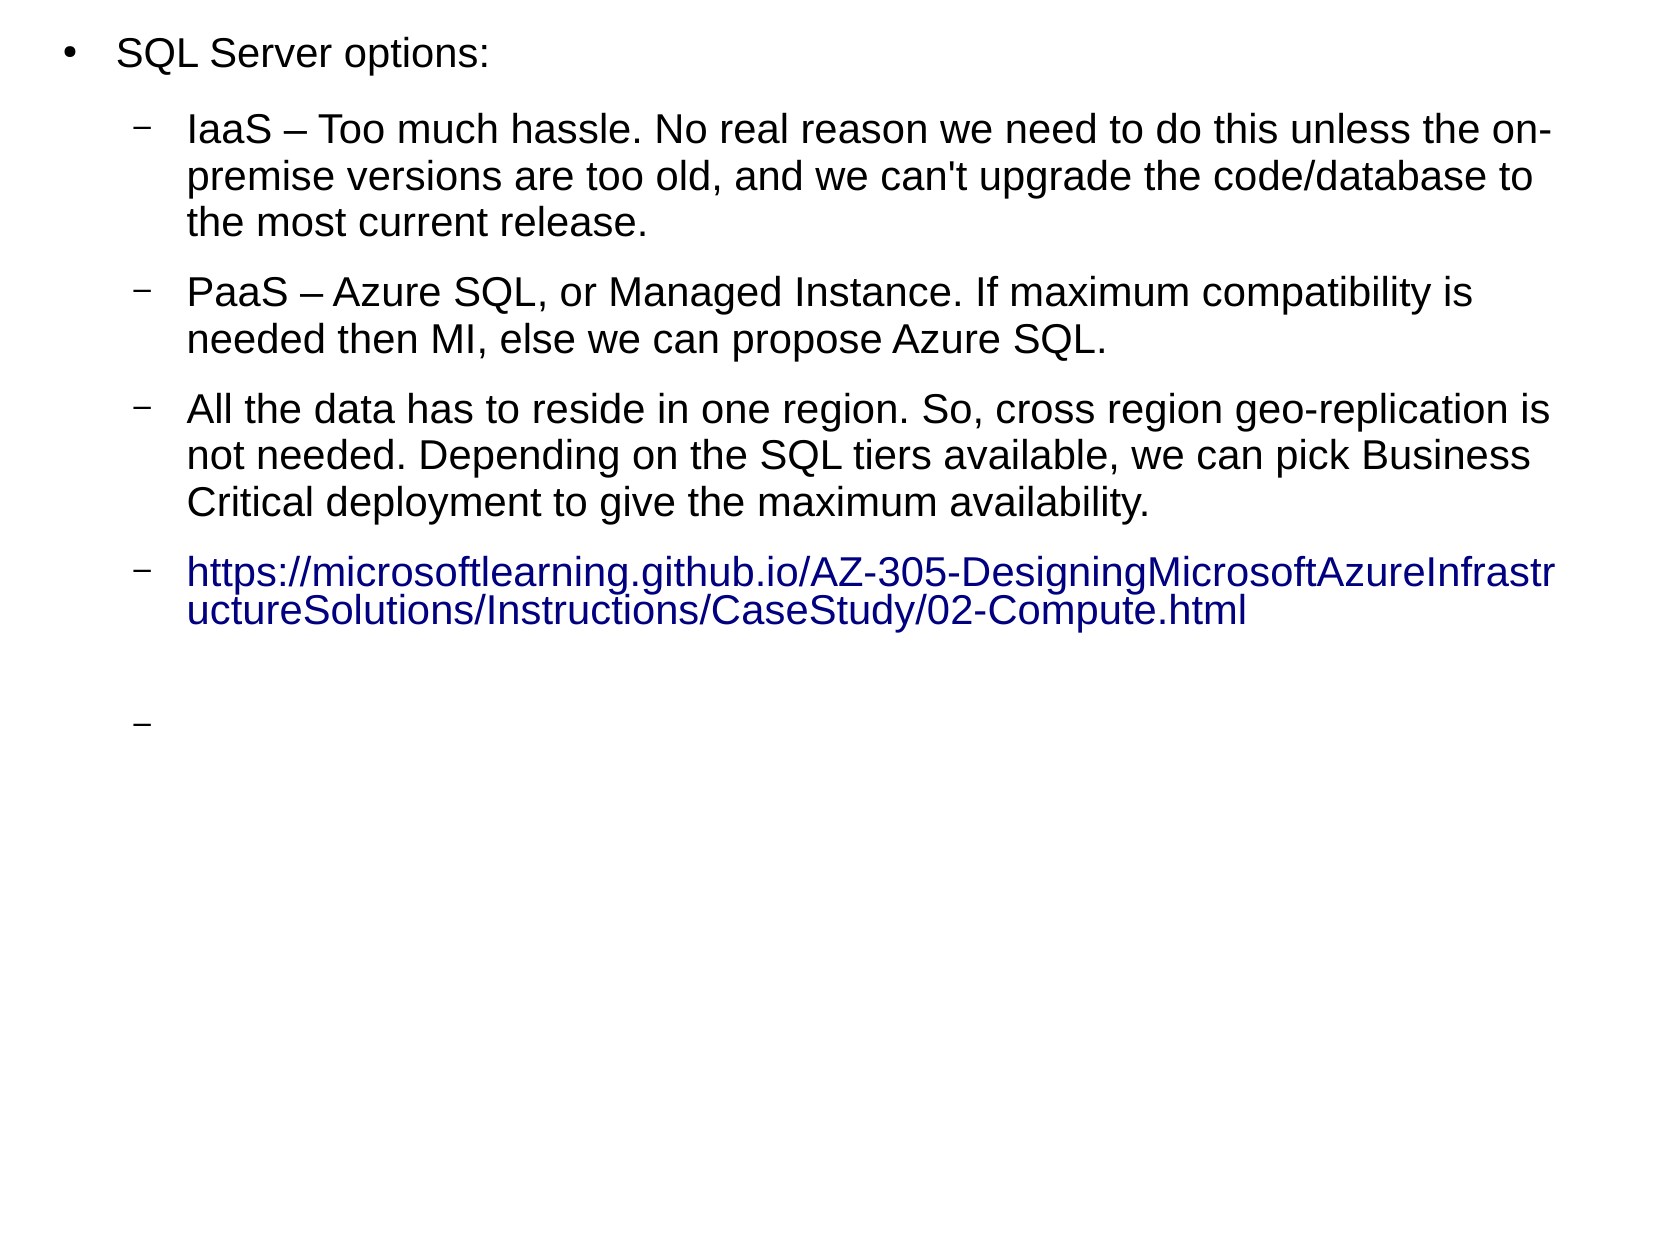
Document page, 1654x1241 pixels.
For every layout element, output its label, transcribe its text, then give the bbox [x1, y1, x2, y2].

list SQL Server options: IaaS – Too much hassle. No real reason we need to do this unless the on-premise versions are too old, and we can't upgrade the code/database to the most current release. PaaS – Azure SQL, or Managed Instance. If maximum compatibility is needed then MI, else we can propose Azure SQL. All the data has to reside in one region. So, cross region geo-replication is not needed. Depending on the SQL tiers available, we can pick Business Critical deployment to give the maximum availability. https://microsoftlearning.github.io/AZ-305-DesigningMicrosoftAzureInfrastructureSolutions/Instructions/CaseStudy/02-Compute.html [45, 30, 1571, 1109]
